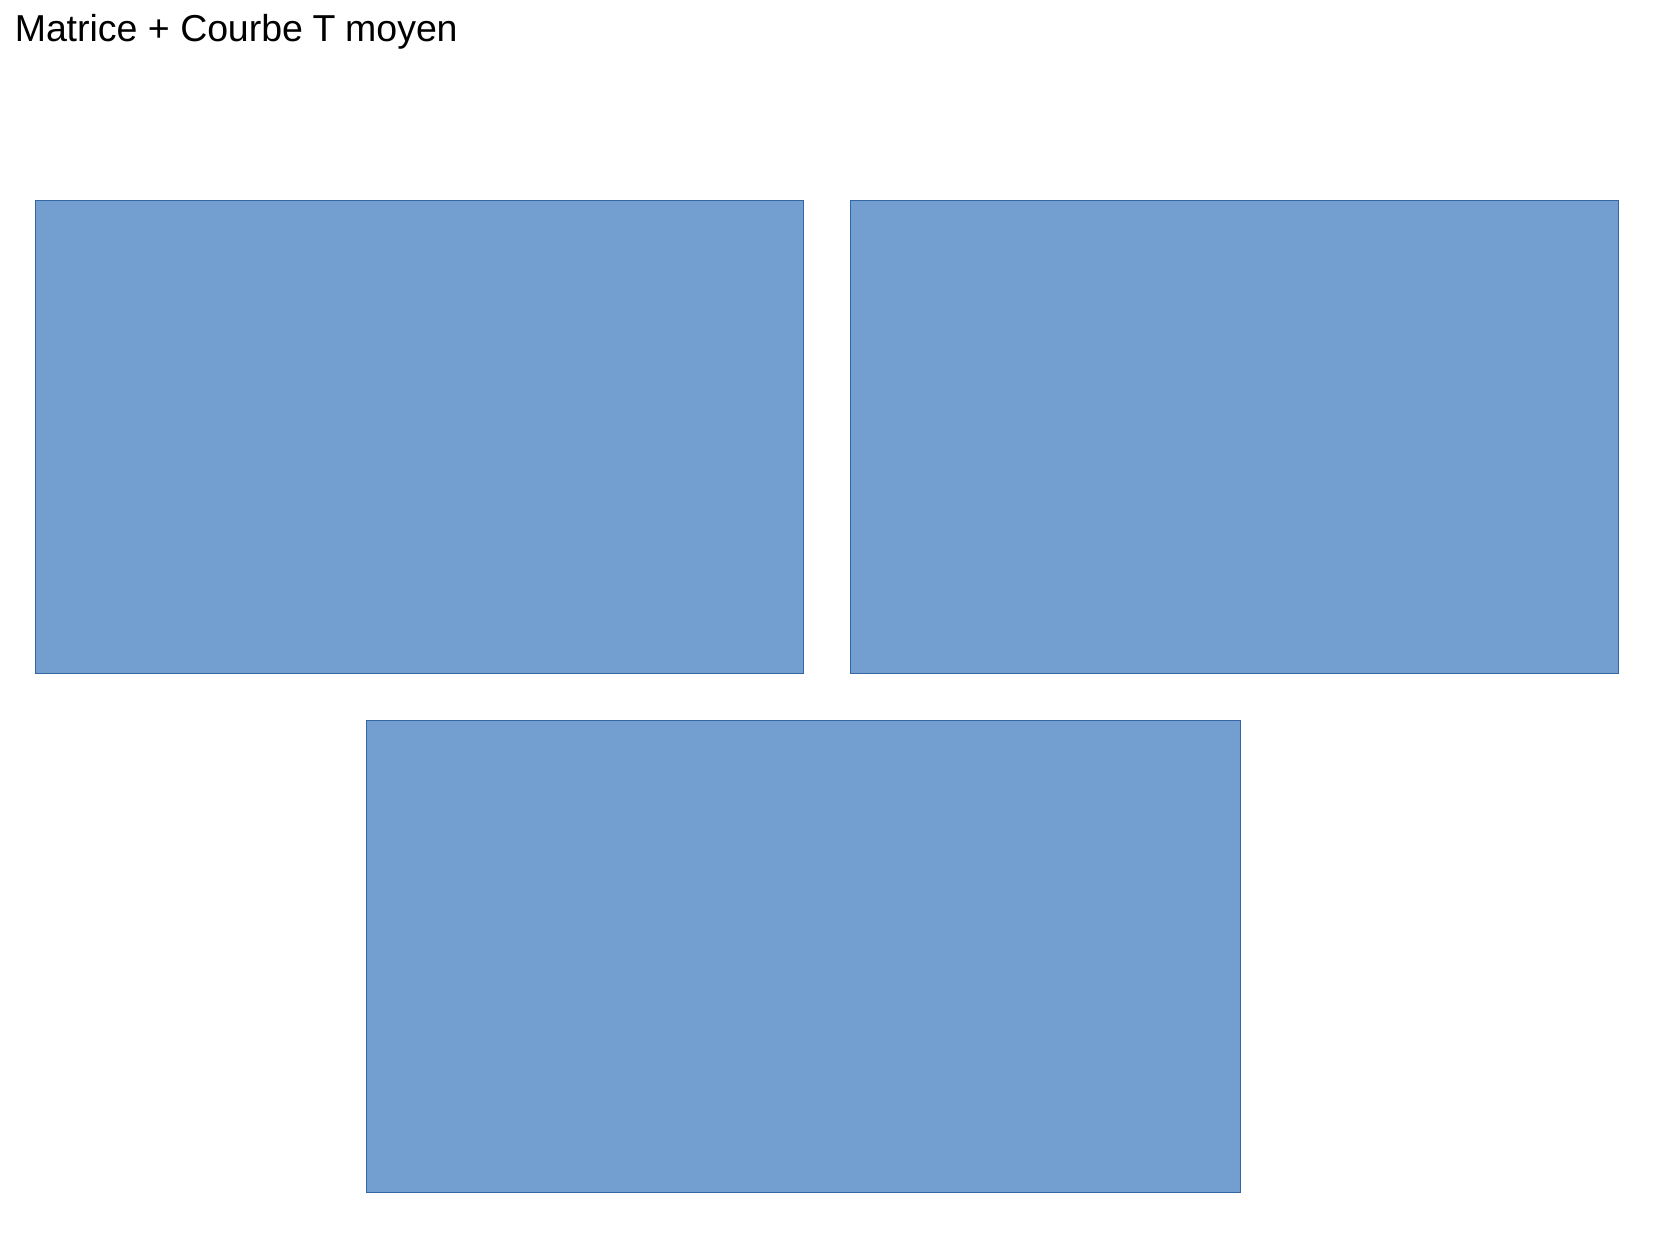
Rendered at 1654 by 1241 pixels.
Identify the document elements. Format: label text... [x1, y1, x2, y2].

text_box [366, 720, 1241, 1193]
text_box [850, 200, 1619, 674]
text_box [35, 200, 804, 674]
text_box Matrice + Courbe T moyen [0, 0, 745, 57]
